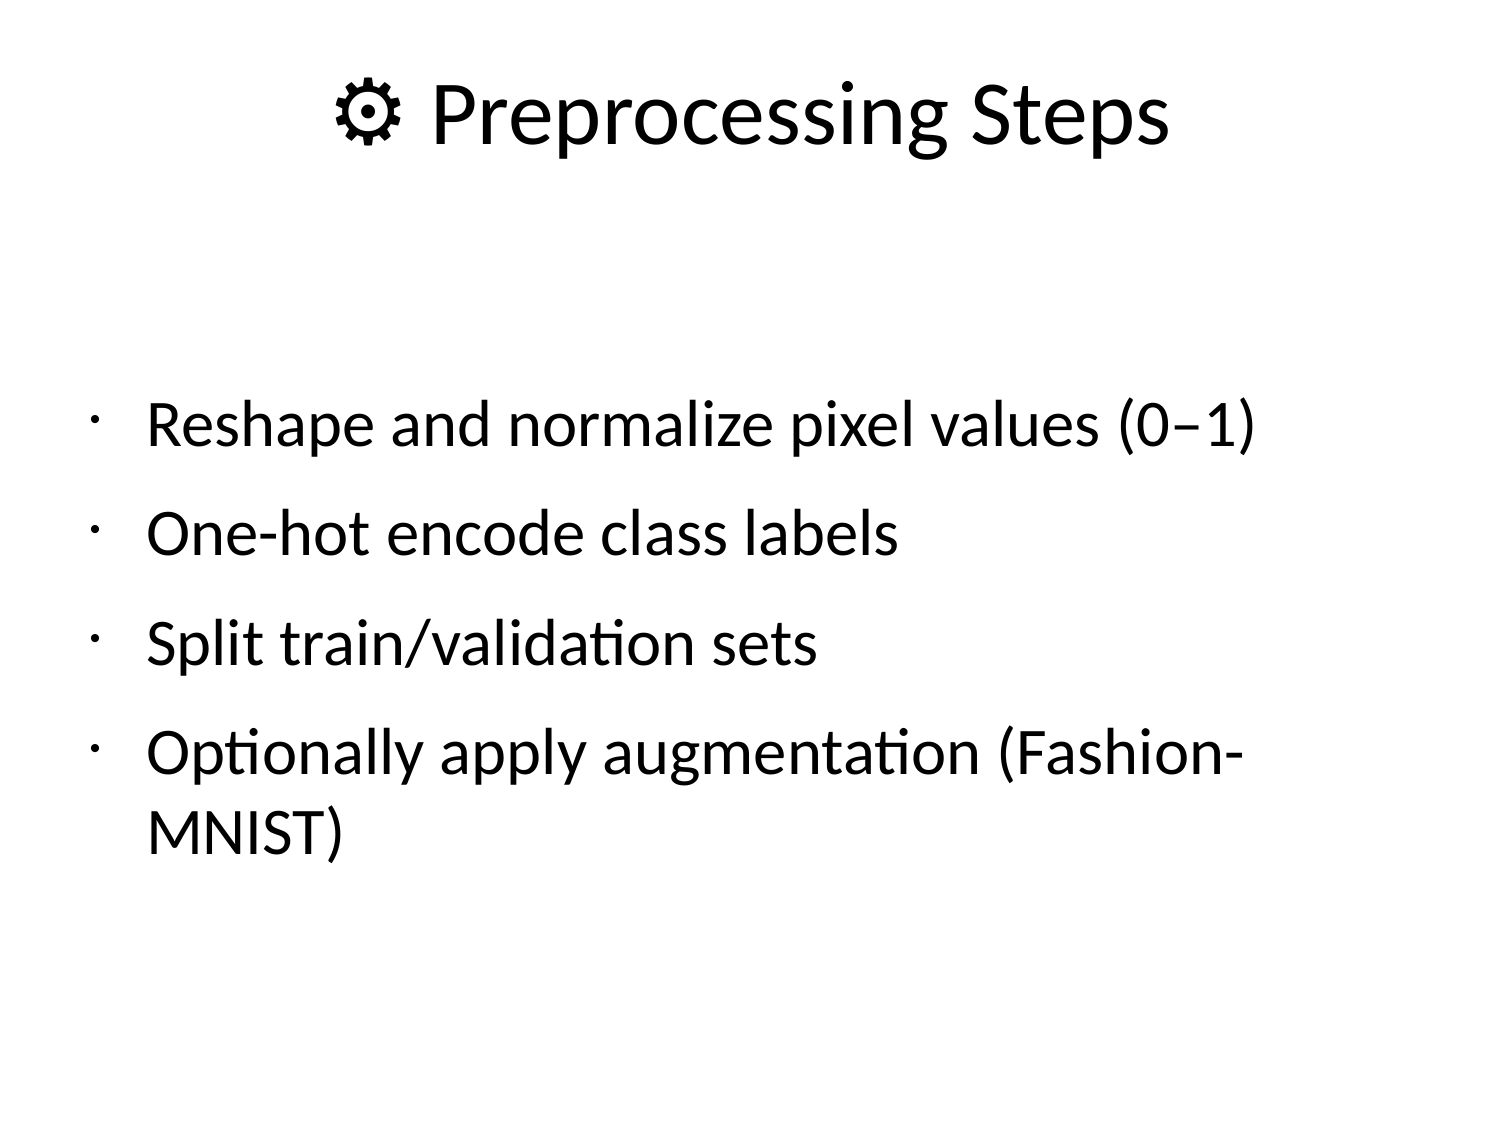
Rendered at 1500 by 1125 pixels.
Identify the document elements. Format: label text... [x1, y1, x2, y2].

list Reshape and normalize pixel values (0–1) One-hot encode class labels Split train/validation sets Optionally apply augmentation (Fashion-MNIST) [75, 262, 1425, 1005]
title ⚙️ Preprocessing Steps [75, 45, 1425, 233]
